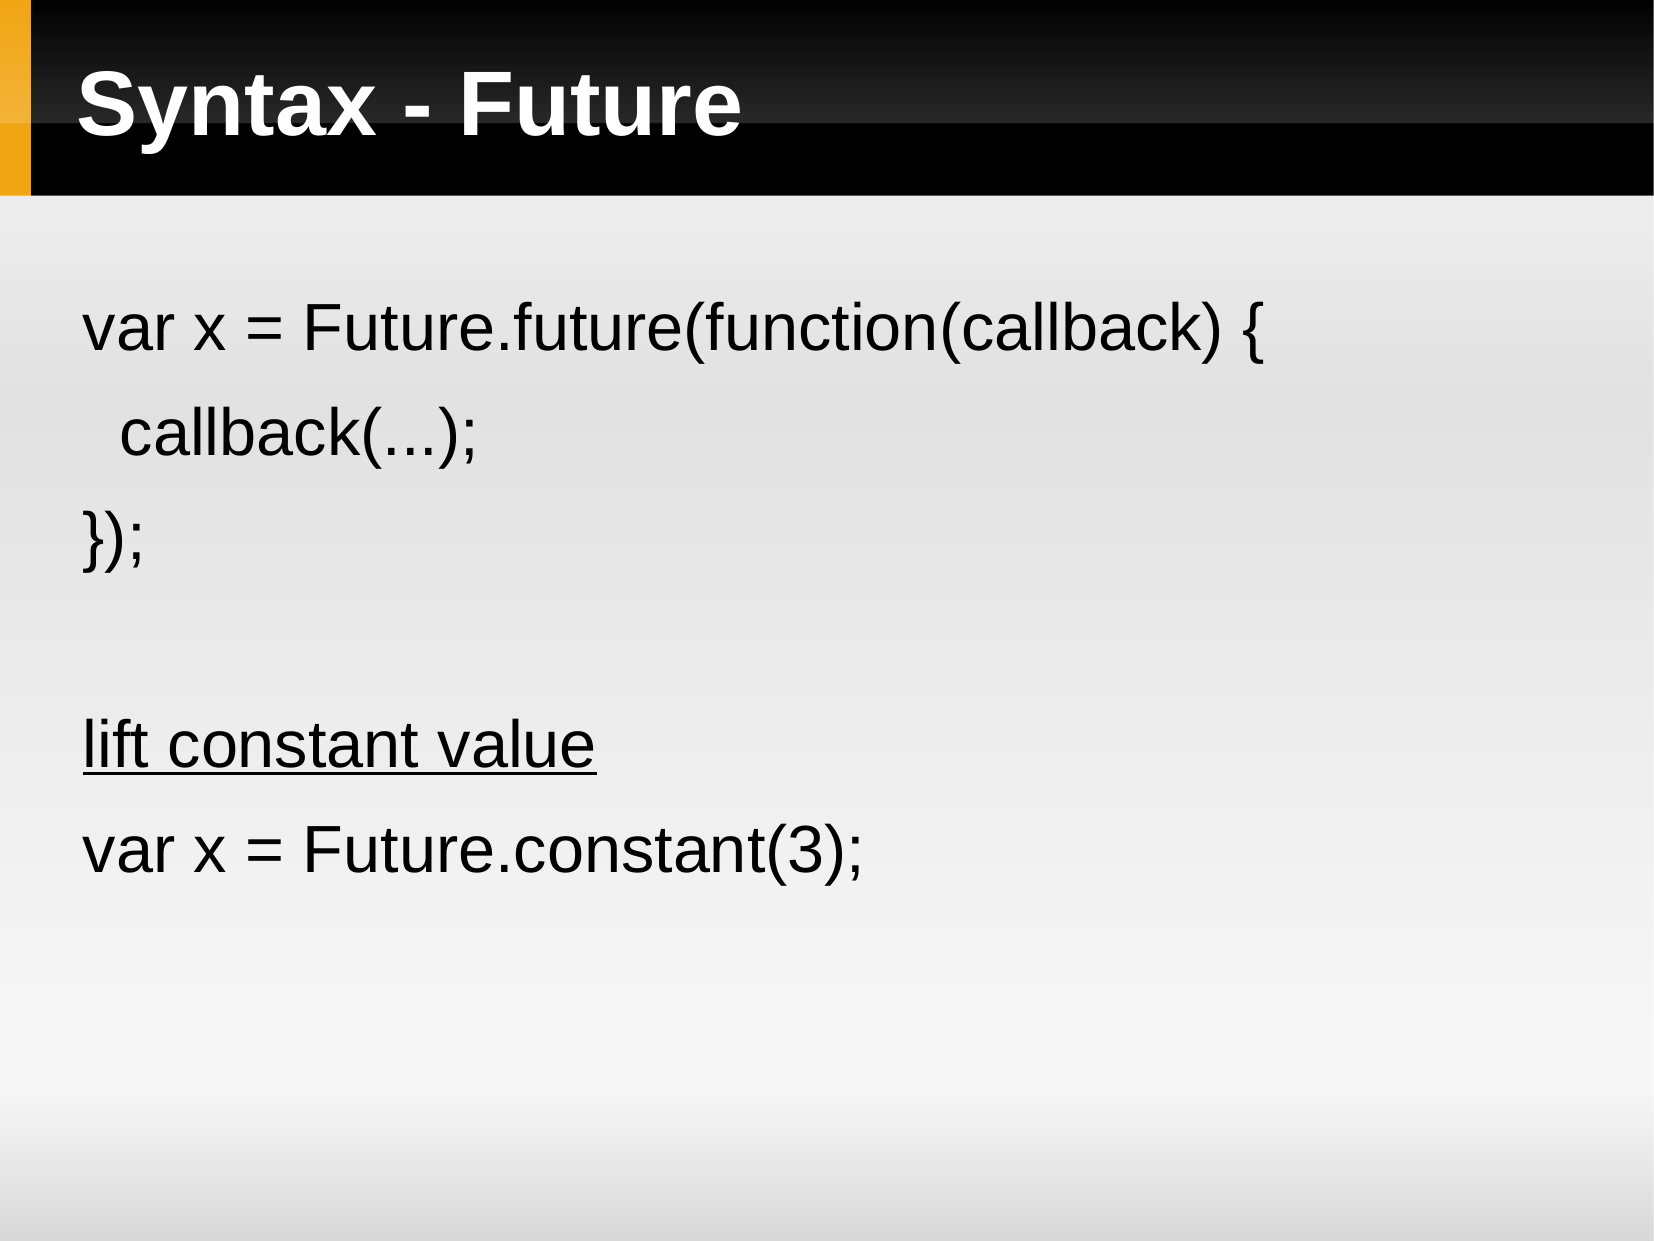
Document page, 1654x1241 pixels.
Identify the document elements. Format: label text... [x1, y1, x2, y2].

picture [0, 0, 1654, 1241]
list var x = Future.future(function(callback) { callback(...); }); lift constant value var x = Future.constant(3); [82, 290, 1571, 1109]
title Syntax - Future [76, 0, 1565, 208]
